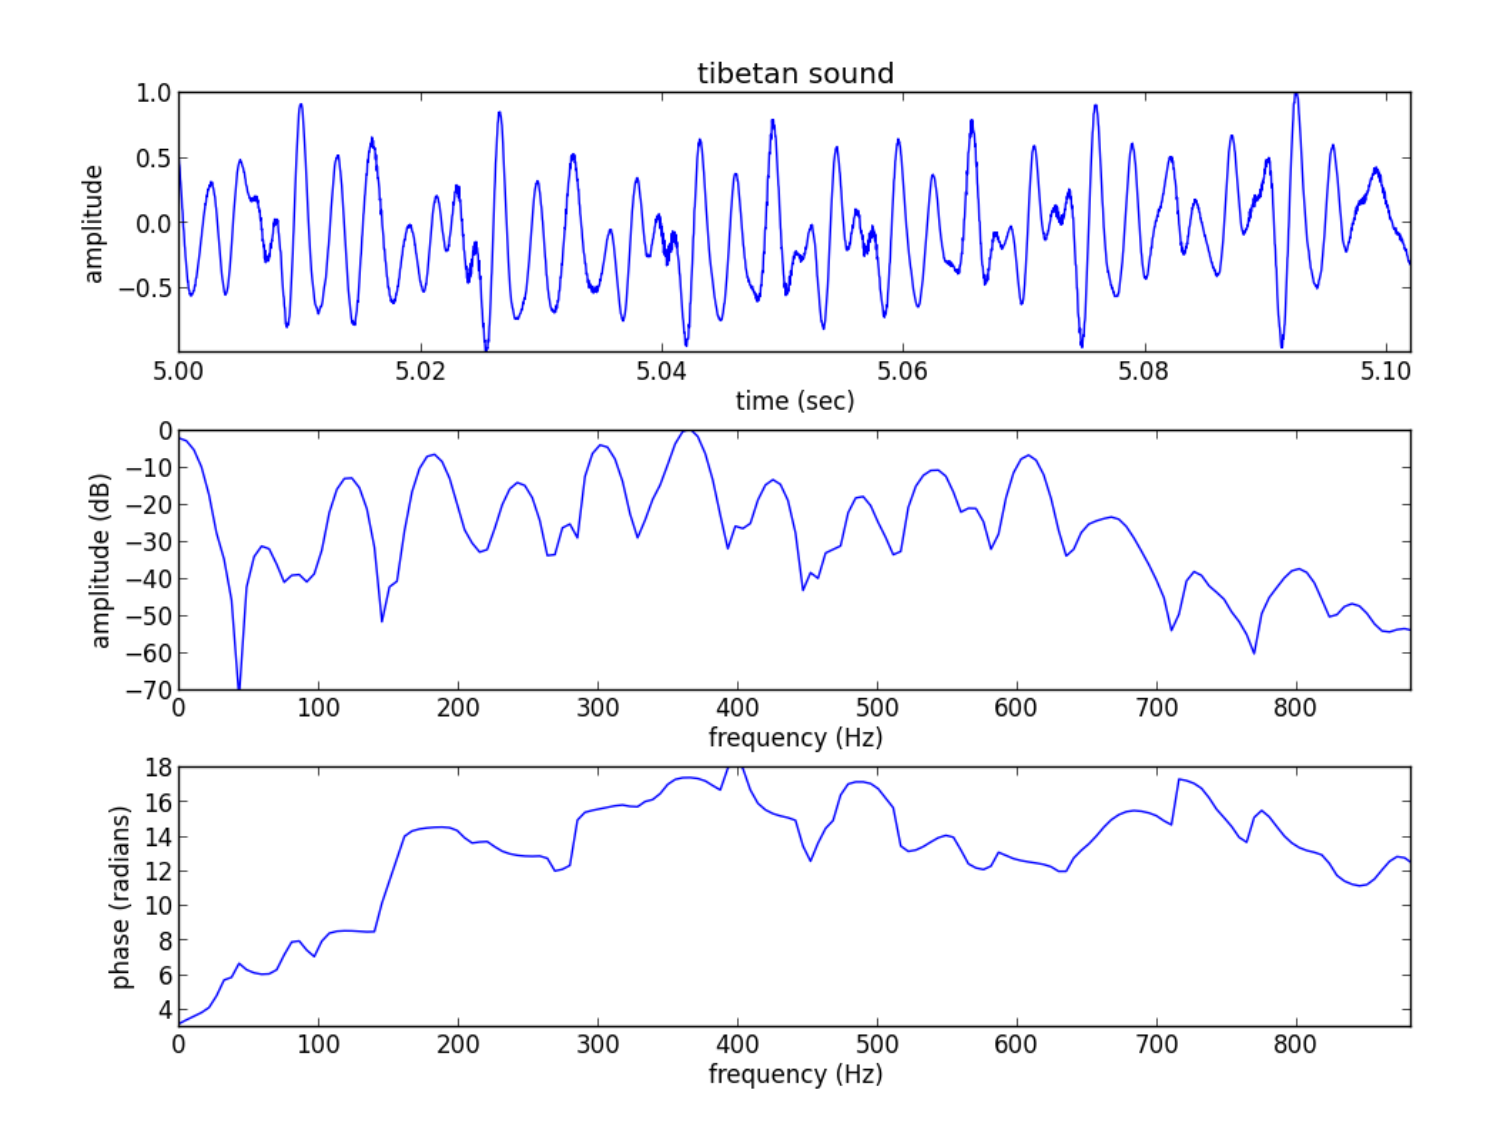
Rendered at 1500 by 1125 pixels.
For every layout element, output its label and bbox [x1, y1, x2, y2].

picture [63, 42, 1456, 1116]
